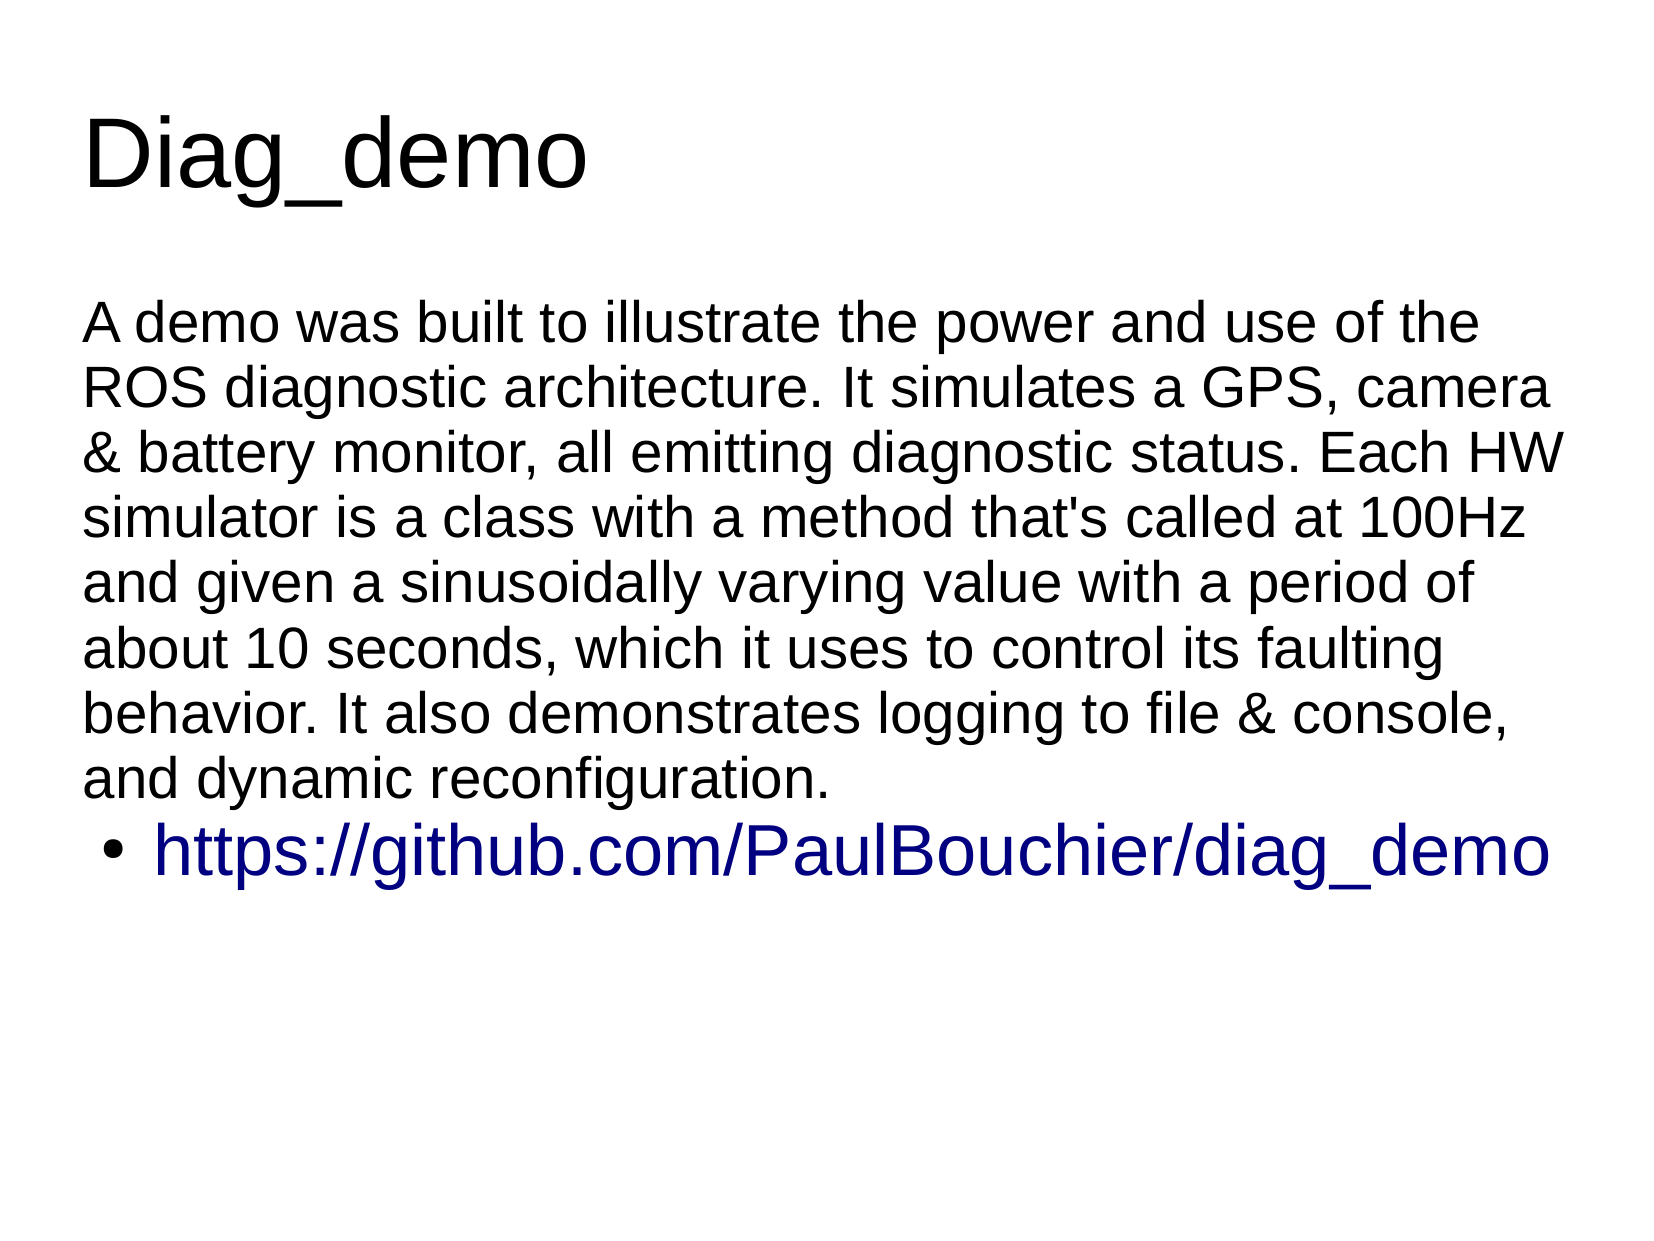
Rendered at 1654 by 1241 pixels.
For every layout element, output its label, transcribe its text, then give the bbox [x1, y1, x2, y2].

list A demo was built to illustrate the power and use of the ROS diagnostic architecture. It simulates a GPS, camera & battery monitor, all emitting diagnostic status. Each HW simulator is a class with a method that's called at 100Hz and given a sinusoidally varying value with a period of about 10 seconds, which it uses to control its faulting behavior. It also demonstrates logging to file & console, and dynamic reconfiguration. https://github.com/PaulBouchier/diag_demo [82, 290, 1571, 1010]
title Diag_demo [82, 49, 1571, 257]
